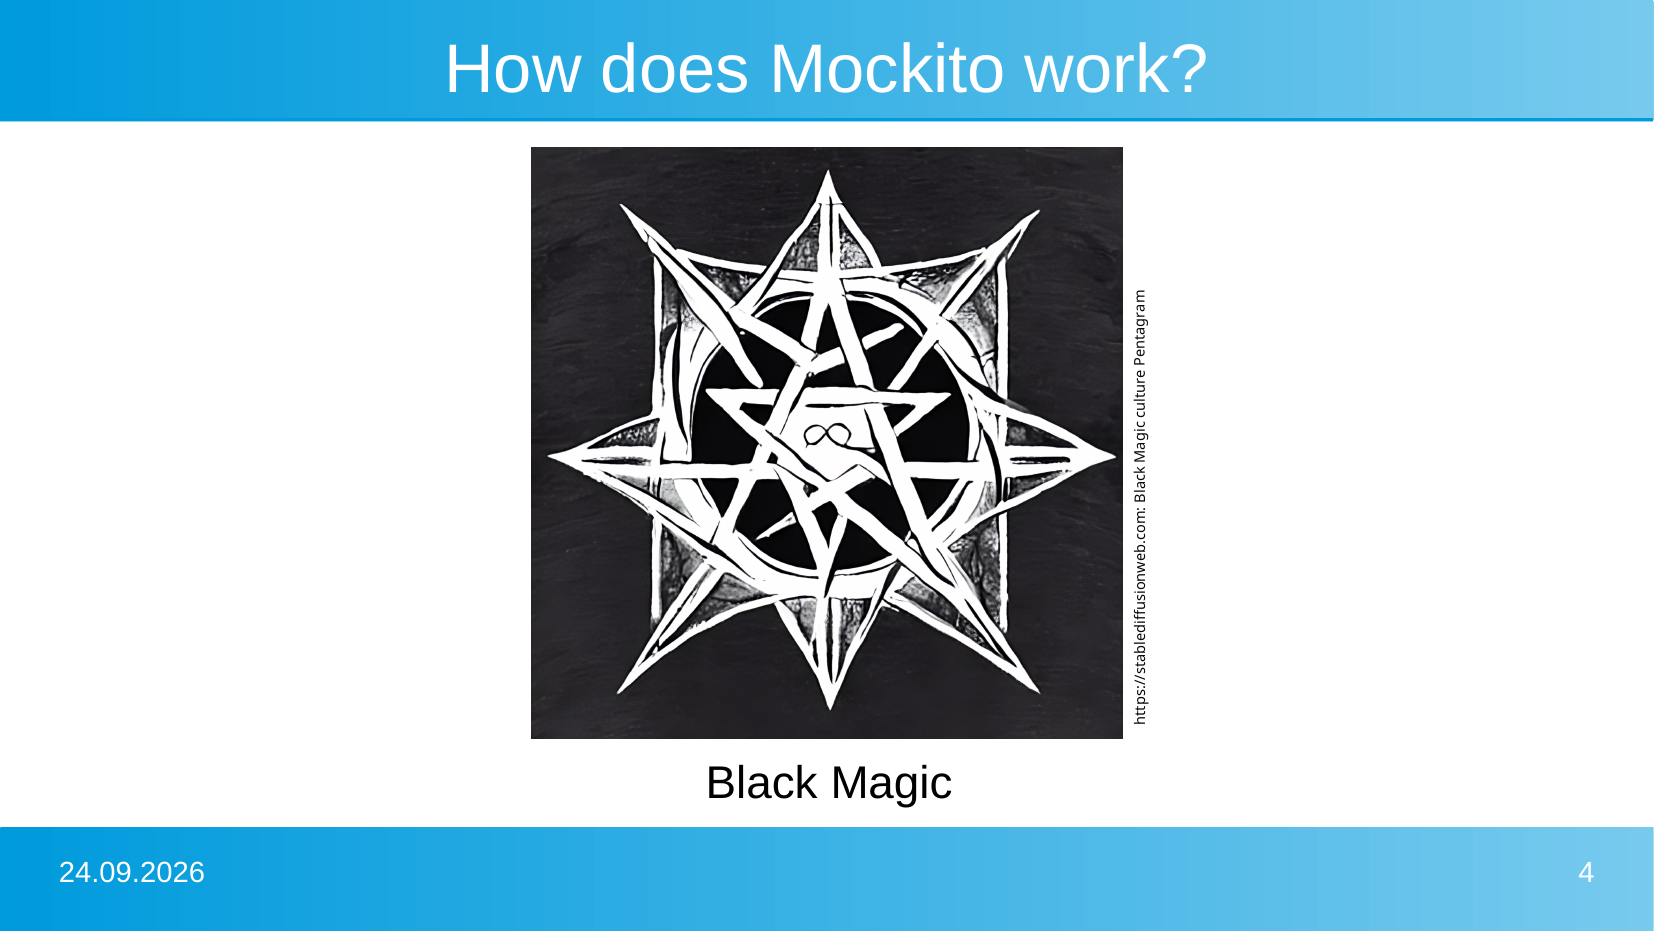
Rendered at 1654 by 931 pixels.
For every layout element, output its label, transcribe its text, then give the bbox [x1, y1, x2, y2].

title How does Mockito work? [59, 29, 1595, 108]
text_box Black Magic [690, 750, 987, 817]
text_box https://stablediffusionweb.com: Black Magic culture Pentagram [1120, 250, 1155, 740]
picture [531, 147, 1123, 739]
